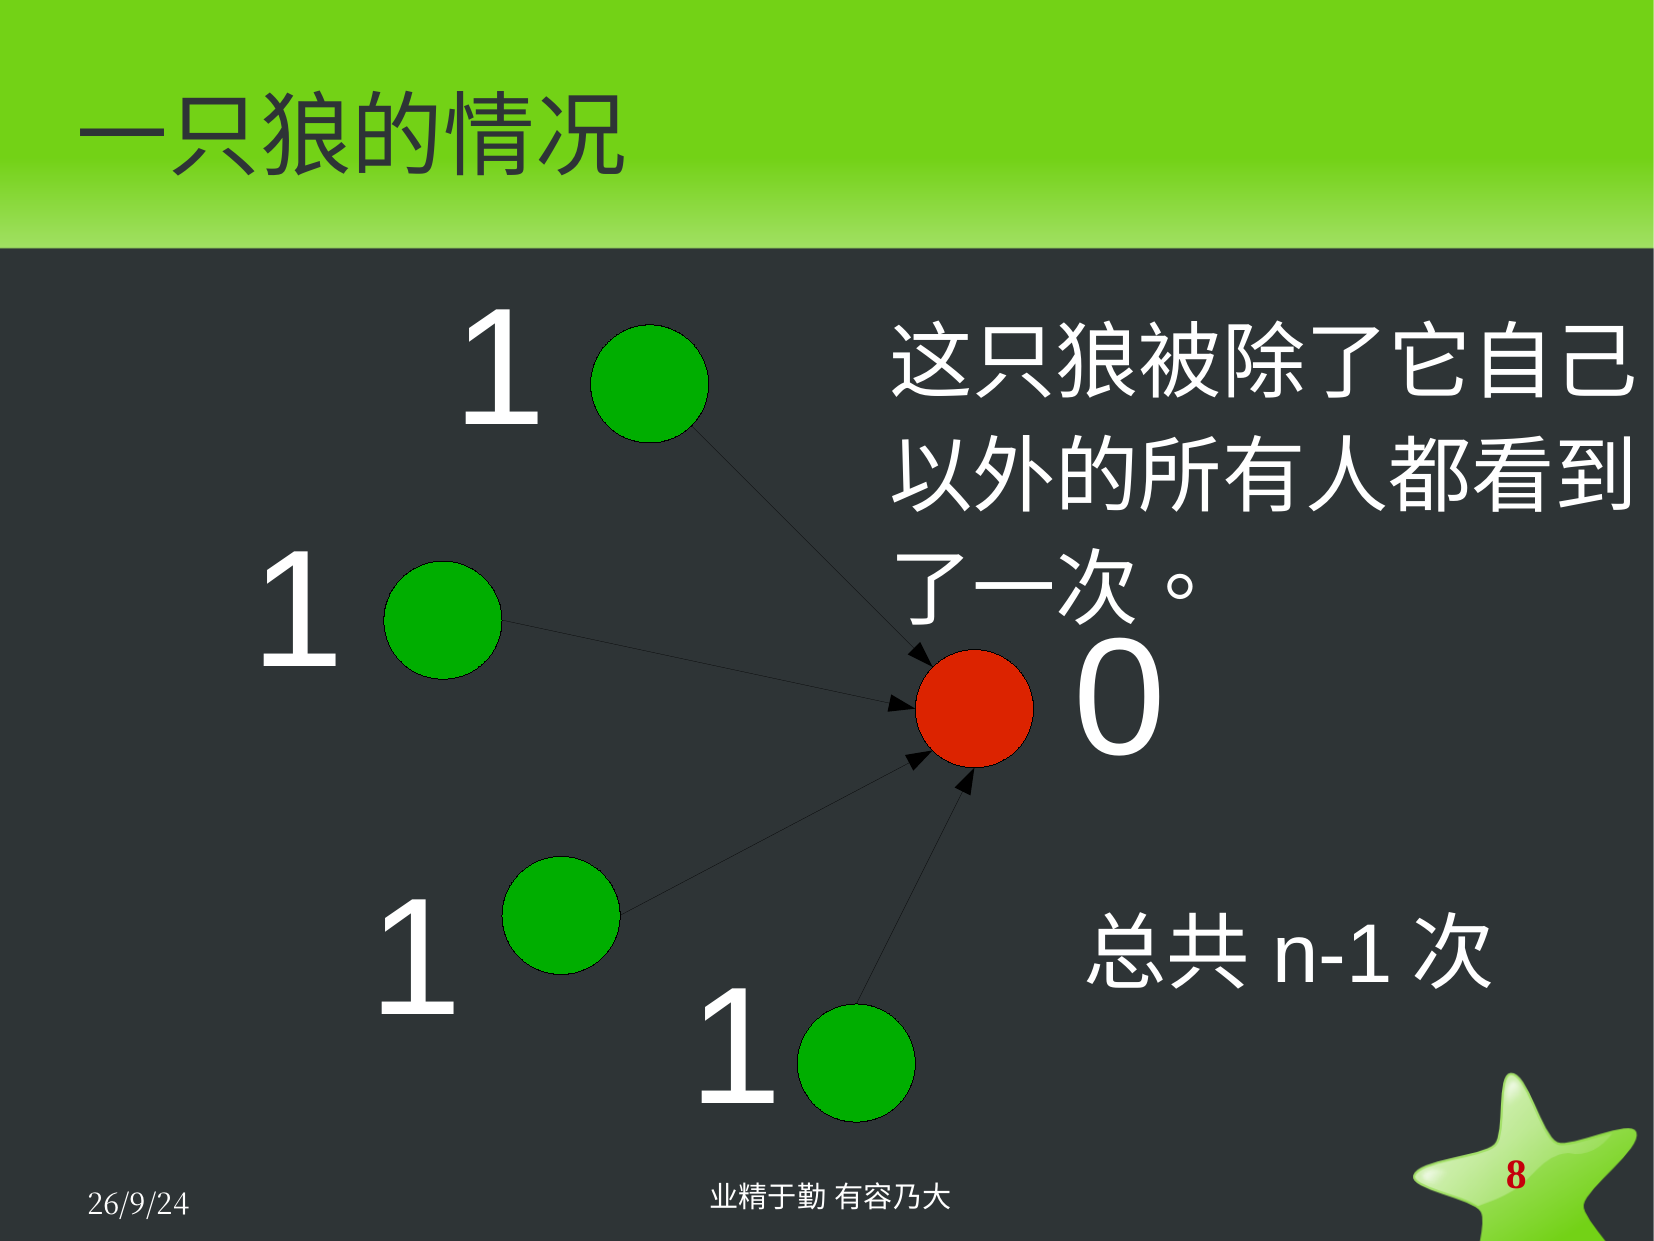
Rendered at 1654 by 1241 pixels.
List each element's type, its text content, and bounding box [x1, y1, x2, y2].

picture [0, 0, 1654, 1241]
text_box 0 [1058, 602, 1182, 798]
text_box 总共n-1次 [1068, 885, 1506, 998]
title 一只狼的情况 [76, 36, 1565, 229]
text_box [798, 1003, 916, 1123]
text_box 1 [236, 507, 359, 709]
text_box 1 [438, 265, 562, 467]
text_box [383, 561, 502, 680]
text_box 1 [354, 856, 477, 1058]
text_box [590, 324, 709, 443]
text_box 1 [674, 944, 798, 1146]
text_box 这只狼被除了它自己 以外的所有人都看到 了一次。 [874, 295, 1654, 602]
text_box [915, 649, 1034, 768]
text_box [501, 856, 621, 975]
